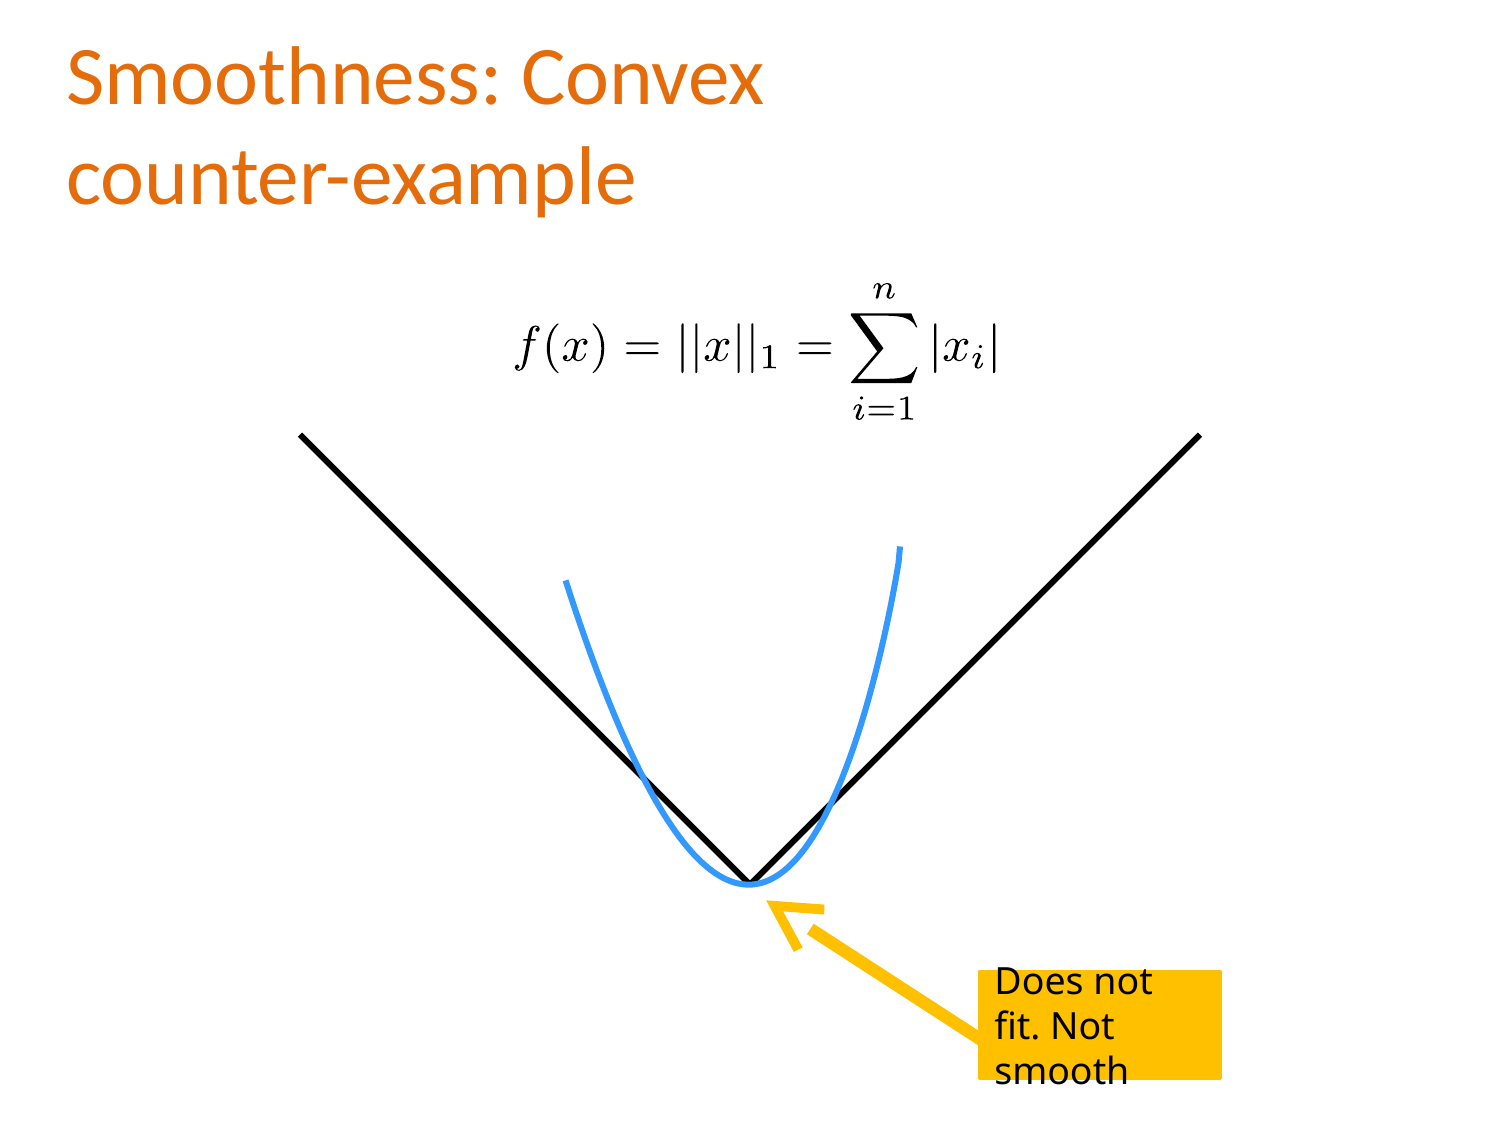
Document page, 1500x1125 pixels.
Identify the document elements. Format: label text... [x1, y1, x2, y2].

text_box [512, 282, 1002, 421]
text_box Smoothness: Convex counter-example [51, 27, 1432, 215]
text_box Does not fit. Not smooth [979, 971, 1220, 1078]
